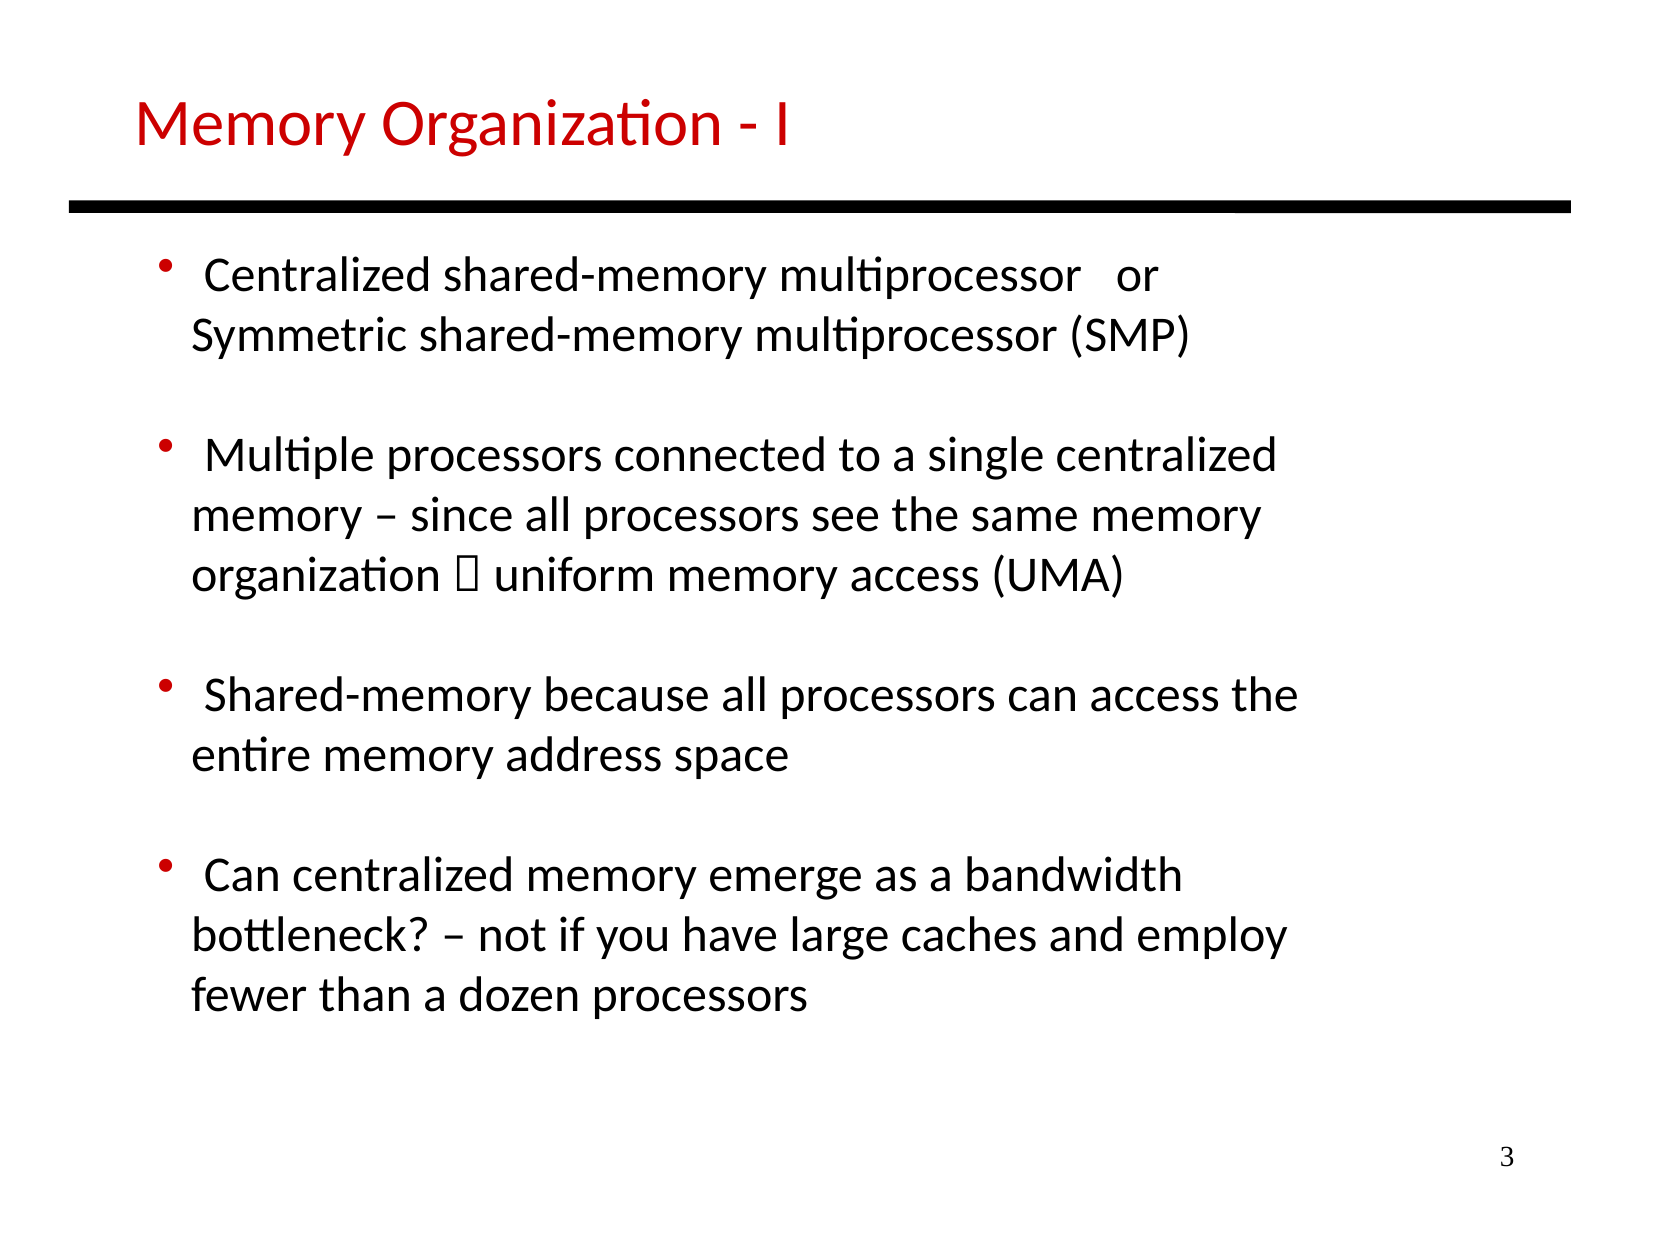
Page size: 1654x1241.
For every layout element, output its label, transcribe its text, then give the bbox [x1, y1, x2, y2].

text_box Centralized shared-memory multiprocessor or Symmetric shared-memory multiprocessor (SMP) Multiple processors connected to a single centralized memory – since all processors see the same memory organization  uniform memory access (UMA) Shared-memory because all processors can access the entire memory address space Can centralized memory emerge as a bandwidth bottleneck? – not if you have large caches and employ fewer than a dozen processors [142, 234, 1315, 1029]
text_box Memory Organization - I [119, 71, 807, 167]
slide_number <number> [1185, 1129, 1530, 1213]
